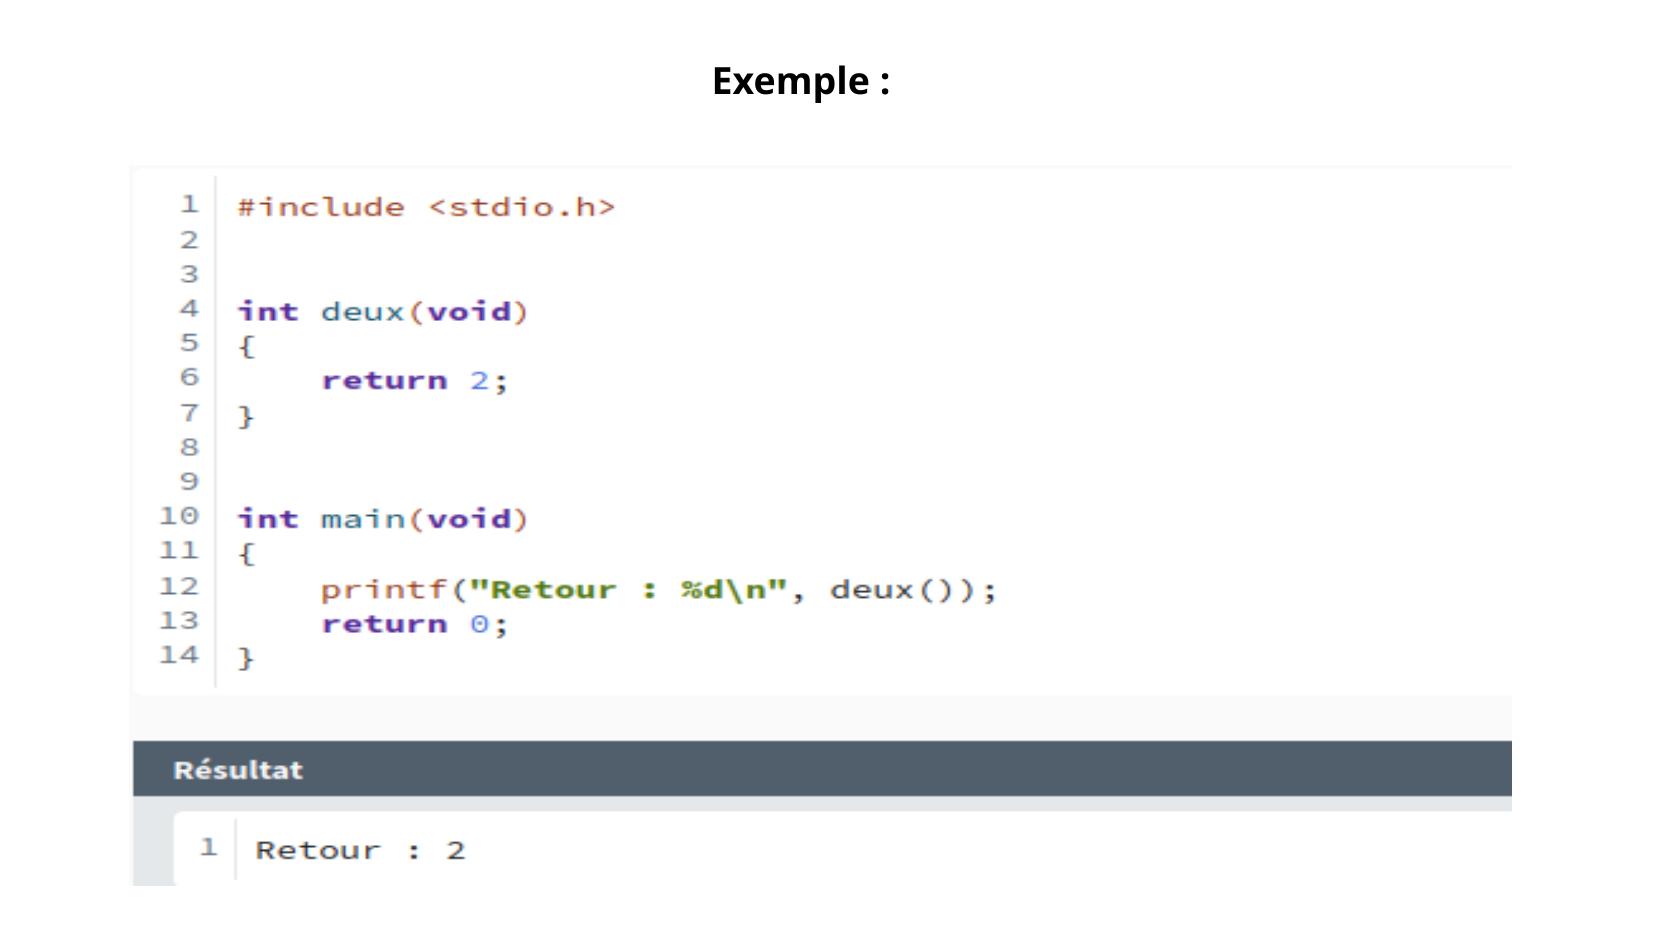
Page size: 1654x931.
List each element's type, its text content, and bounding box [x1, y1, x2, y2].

text_box Exemple : [696, 47, 957, 126]
picture [129, 165, 1512, 886]
